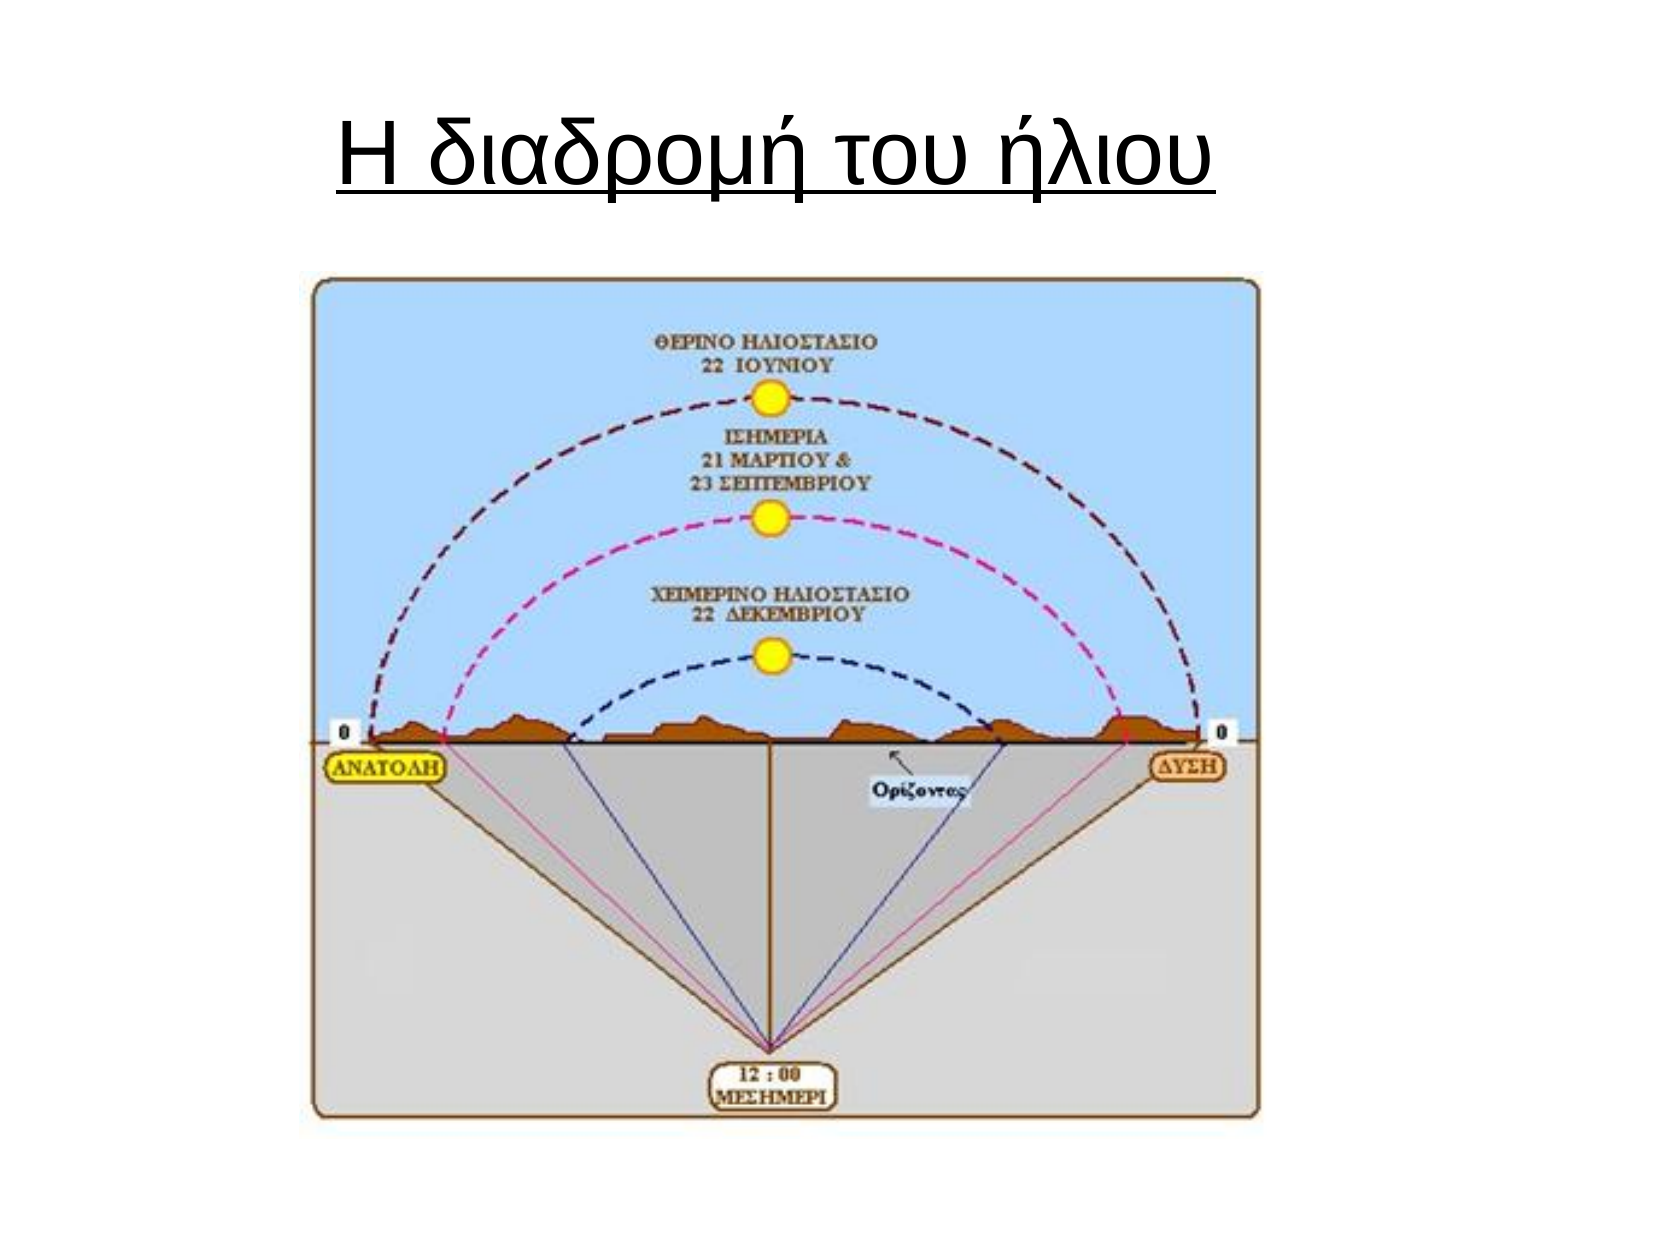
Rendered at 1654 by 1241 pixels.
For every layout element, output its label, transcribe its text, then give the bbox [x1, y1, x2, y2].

picture [299, 271, 1276, 1139]
title Η διαδρομή του ήλιου [82, 49, 1571, 257]
